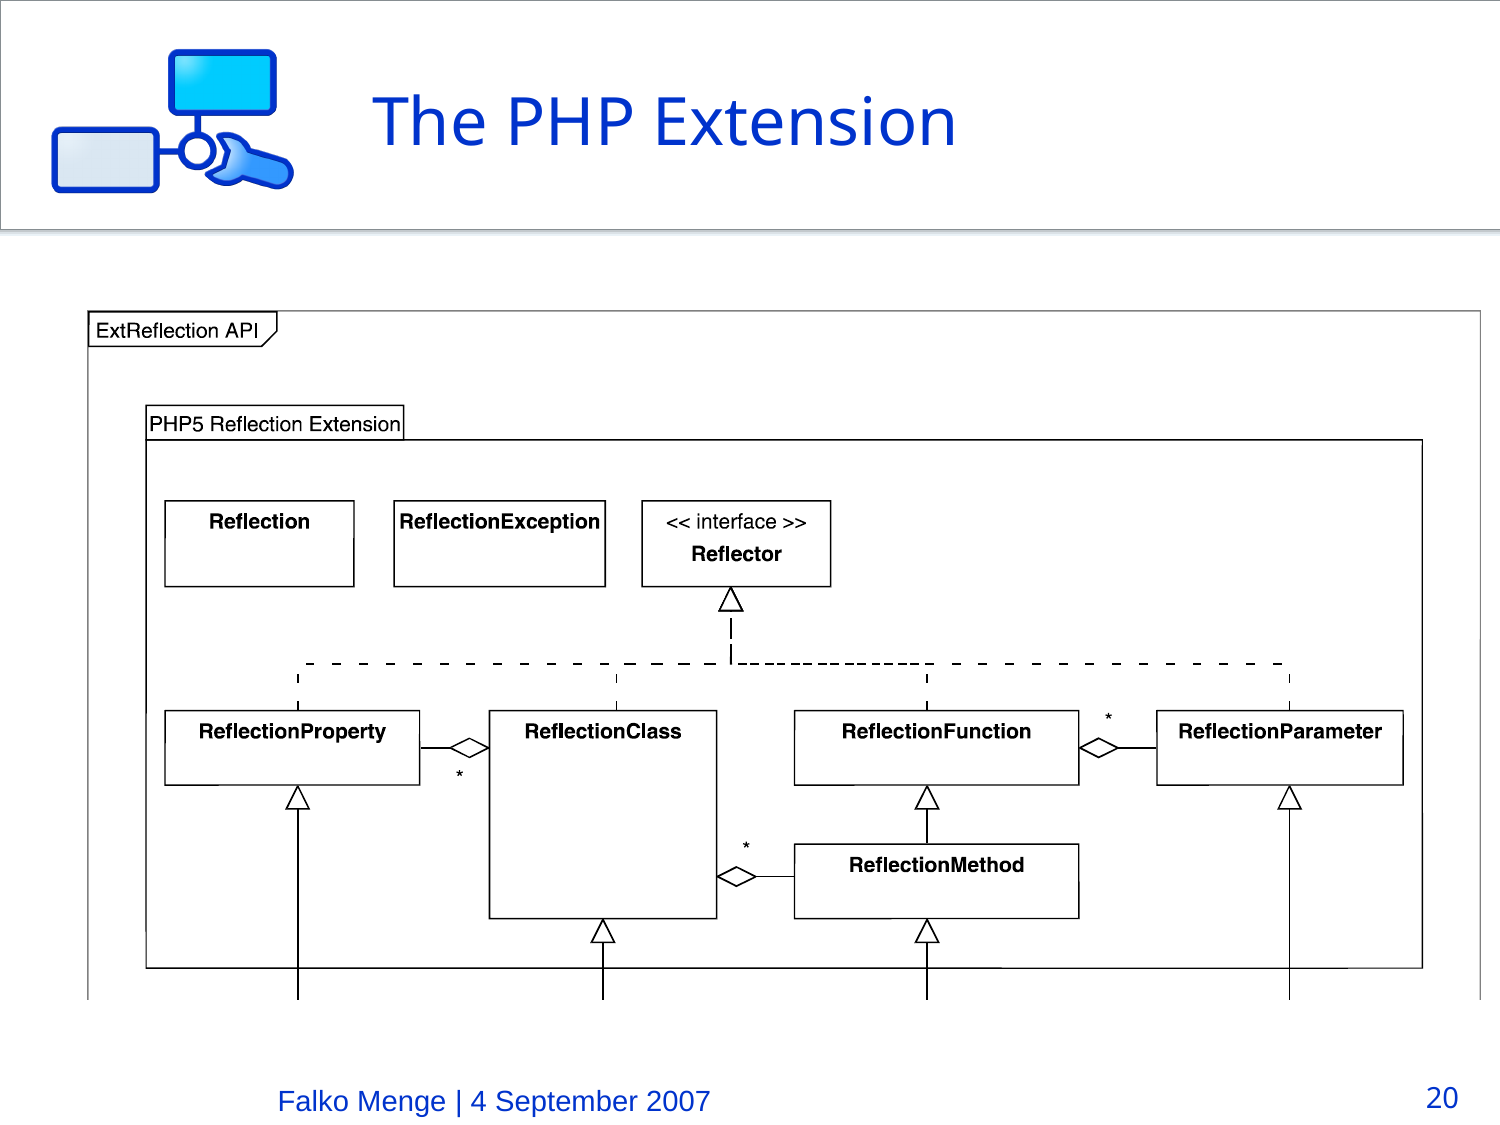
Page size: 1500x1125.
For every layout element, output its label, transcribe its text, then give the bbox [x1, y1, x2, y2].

picture [0, 230, 1500, 236]
picture [8, 19, 310, 224]
picture [86, 308, 1483, 1000]
title The PHP Extension [372, 19, 1500, 221]
